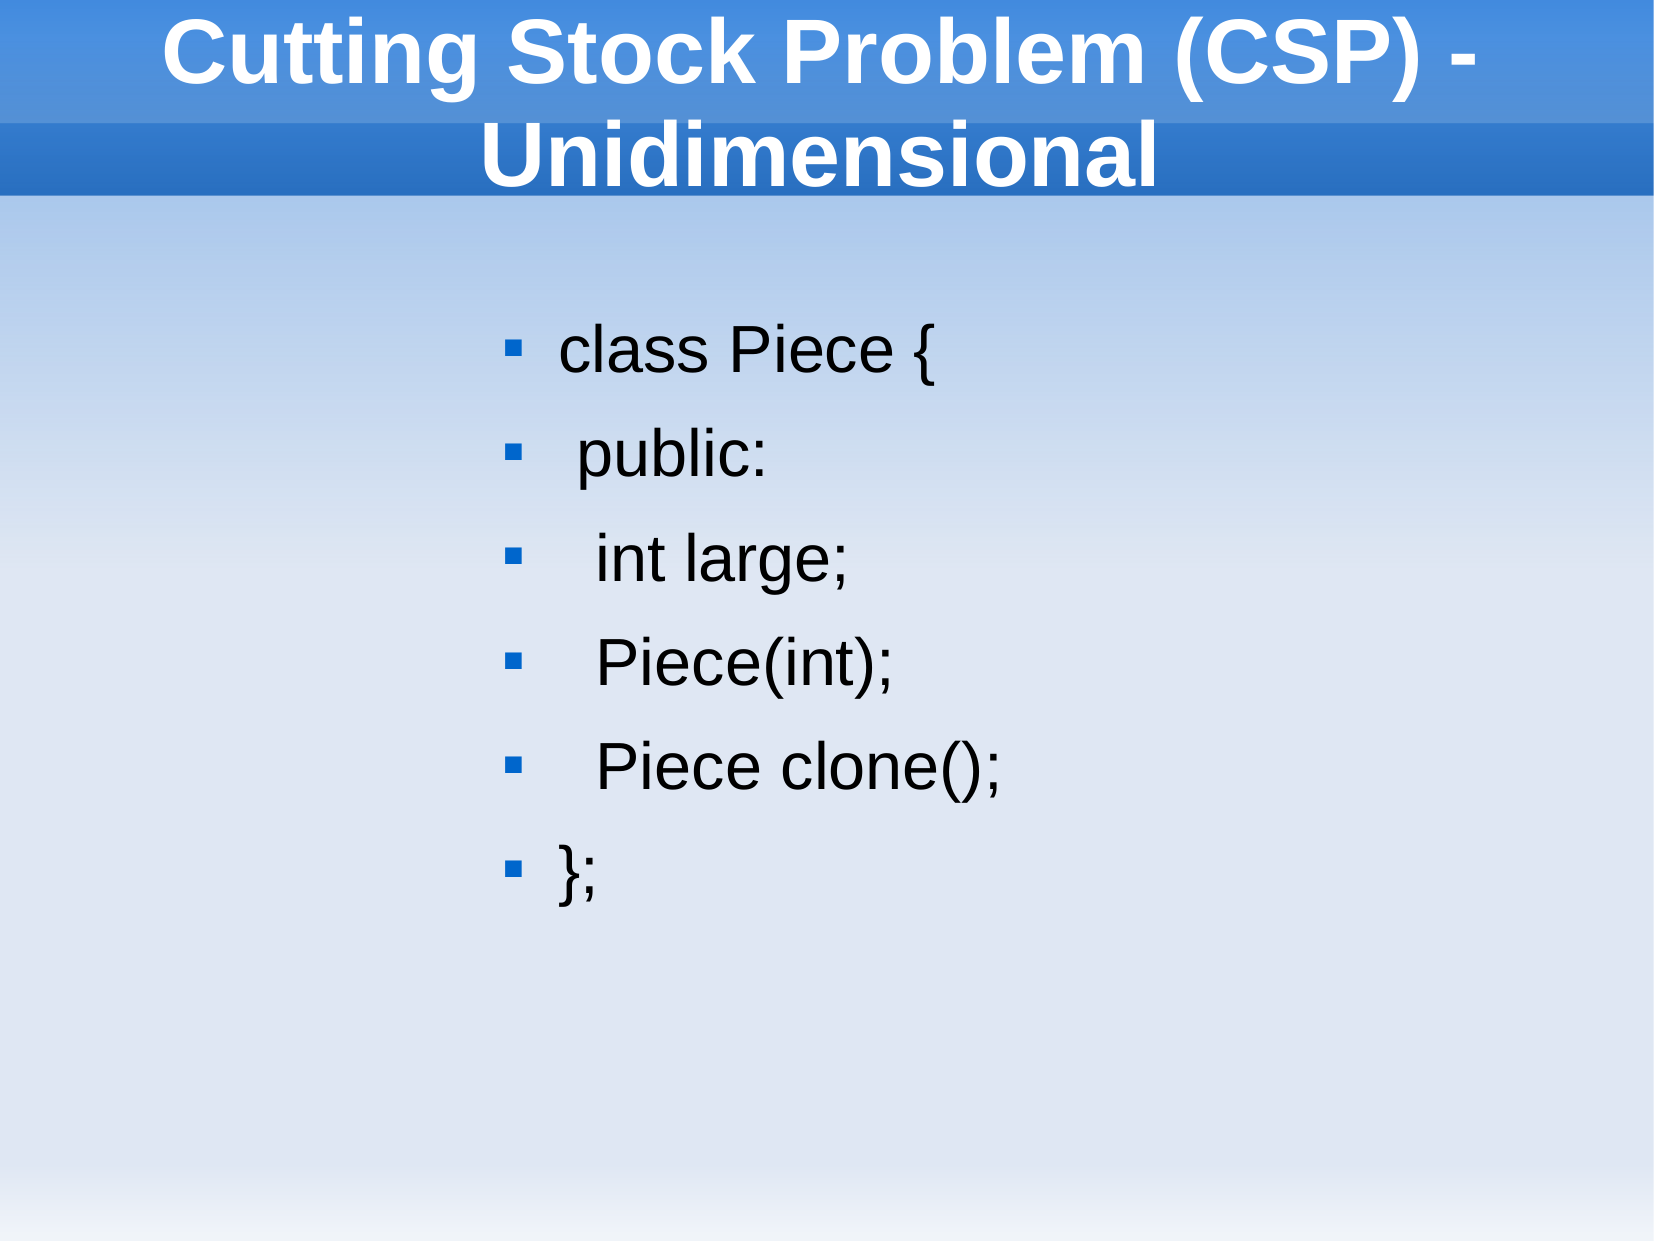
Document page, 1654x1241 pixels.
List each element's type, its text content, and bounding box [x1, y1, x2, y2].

title Cutting Stock Problem (CSP) - Unidimensional [76, 1, 1565, 207]
list class Piece { public: int large; Piece(int); Piece clone(); }; [487, 311, 1276, 1126]
picture [0, 0, 1654, 1241]
